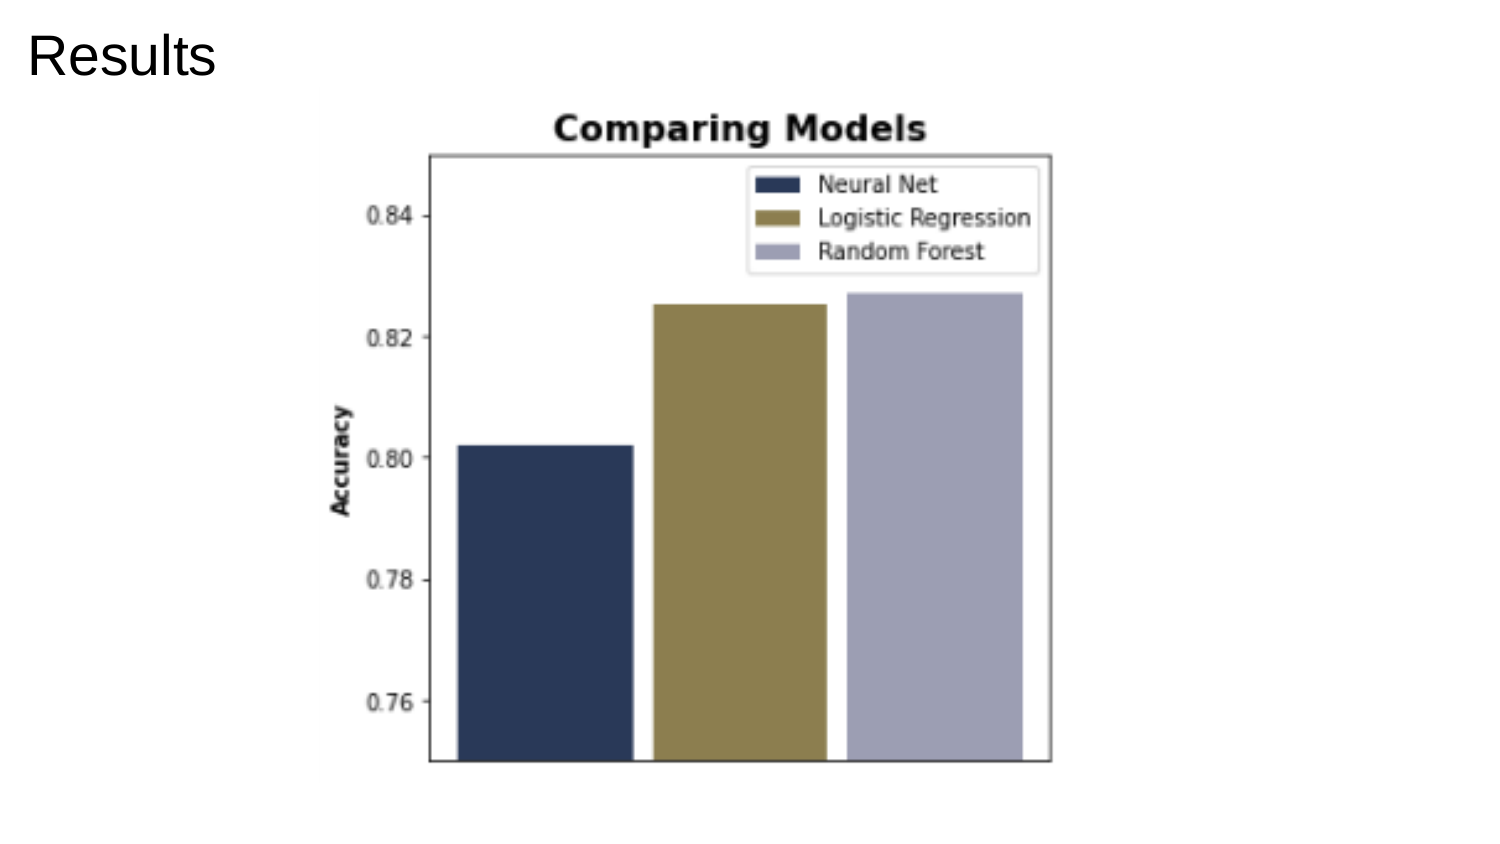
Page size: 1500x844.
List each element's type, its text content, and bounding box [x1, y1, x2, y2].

title Results [12, 9, 1410, 103]
picture [318, 87, 1073, 783]
